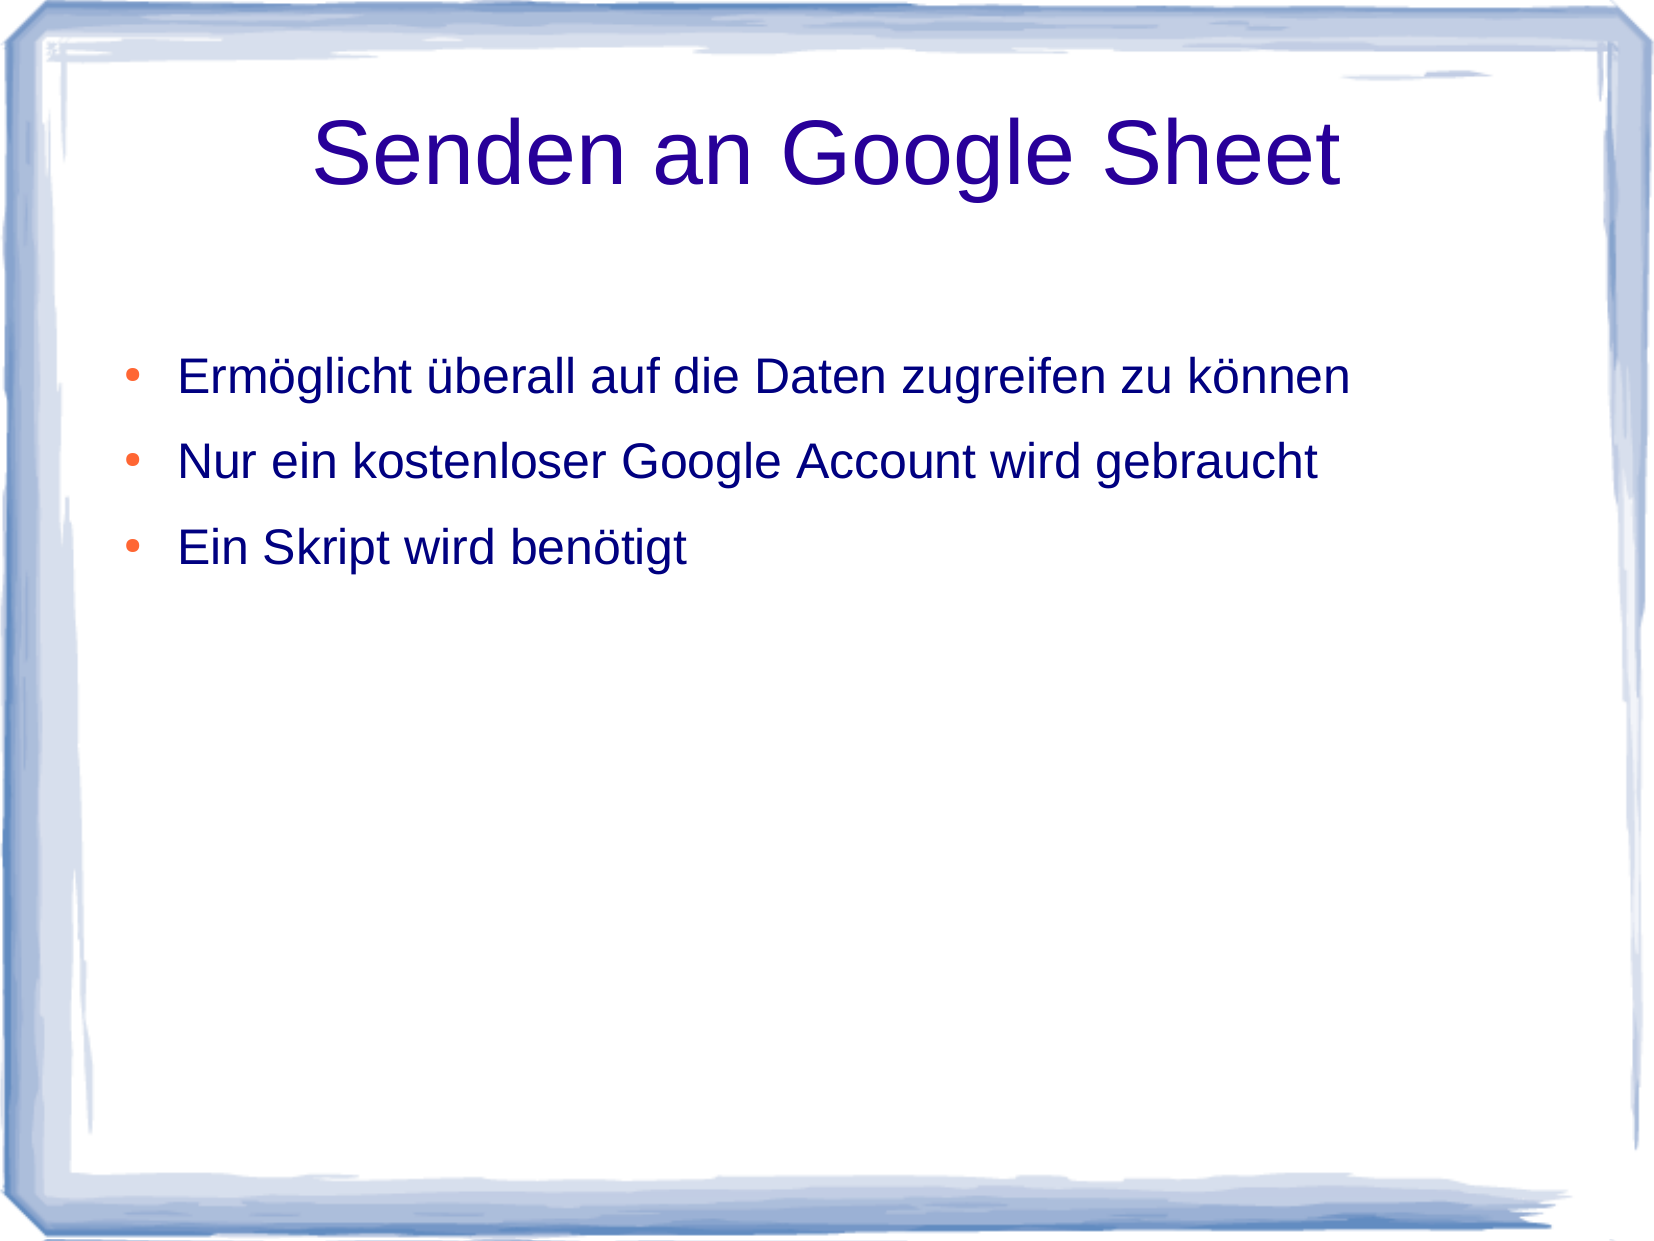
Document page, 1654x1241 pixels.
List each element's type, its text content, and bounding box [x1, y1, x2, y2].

title Senden an Google Sheet [82, 49, 1571, 257]
picture [0, 0, 1654, 1241]
list Ermöglicht überall auf die Daten zugreifen zu können Nur ein kostenloser Google Account wird gebraucht Ein Skript wird benötigt [106, 348, 1559, 1028]
